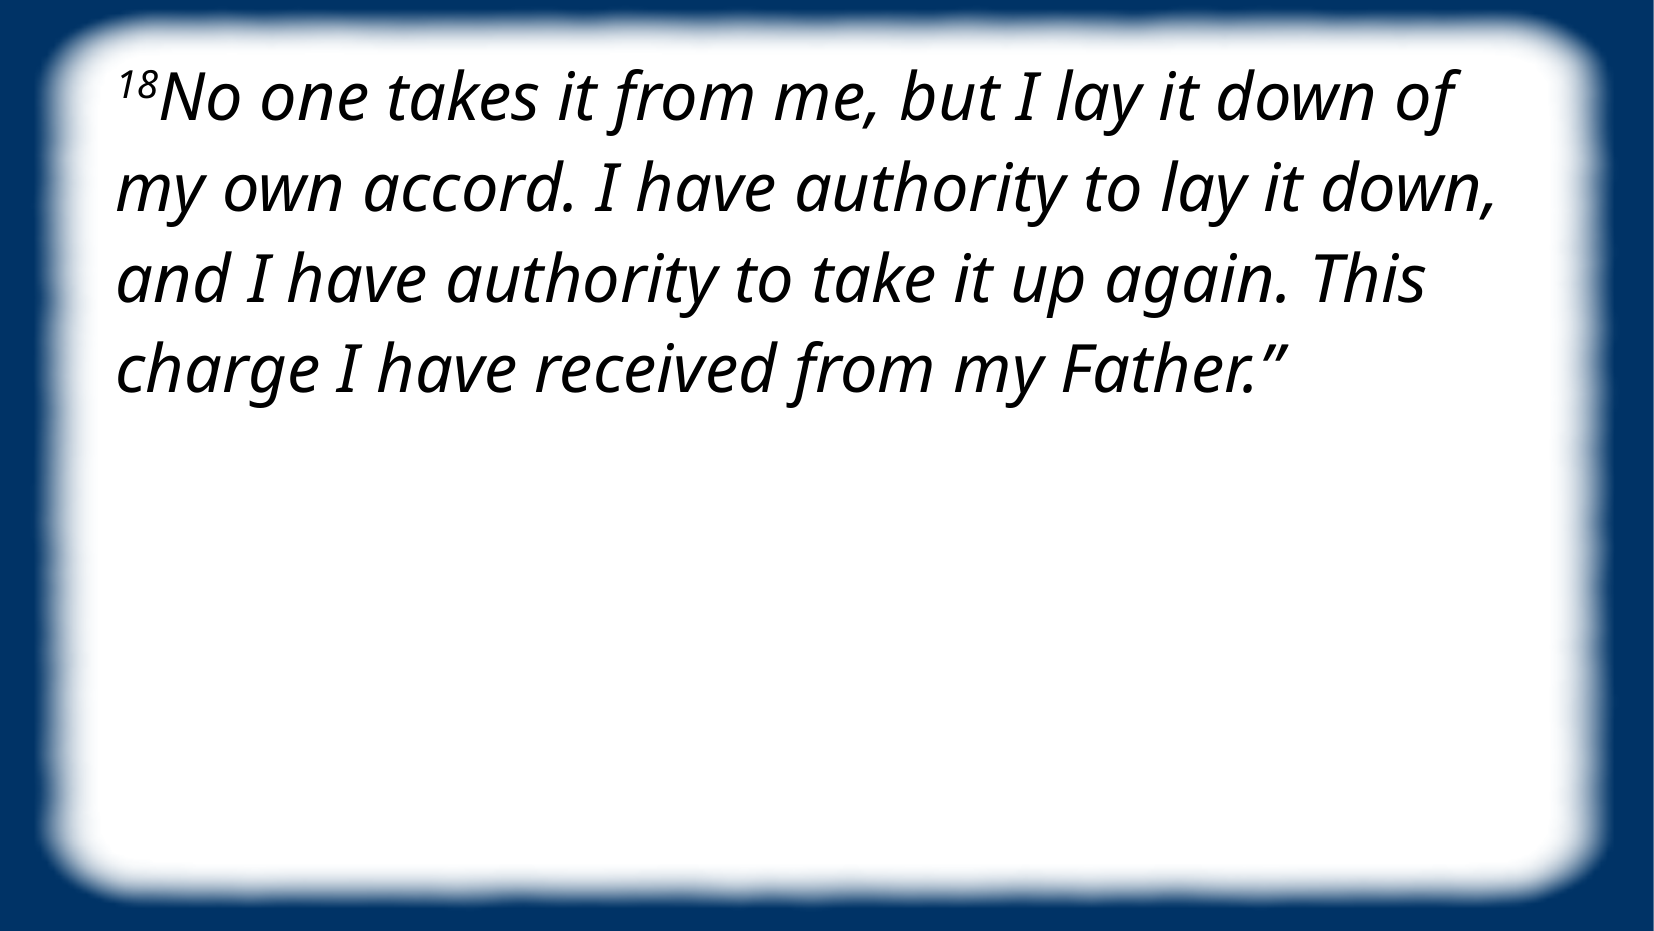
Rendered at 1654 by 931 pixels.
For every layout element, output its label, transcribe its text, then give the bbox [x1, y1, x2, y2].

text_box 18No one takes it from me, but I lay it down of my own accord. I have authority to lay it down, and I have authority to take it up again. This charge I have received from my Father.” [100, 41, 1556, 426]
picture [0, 0, 1654, 931]
